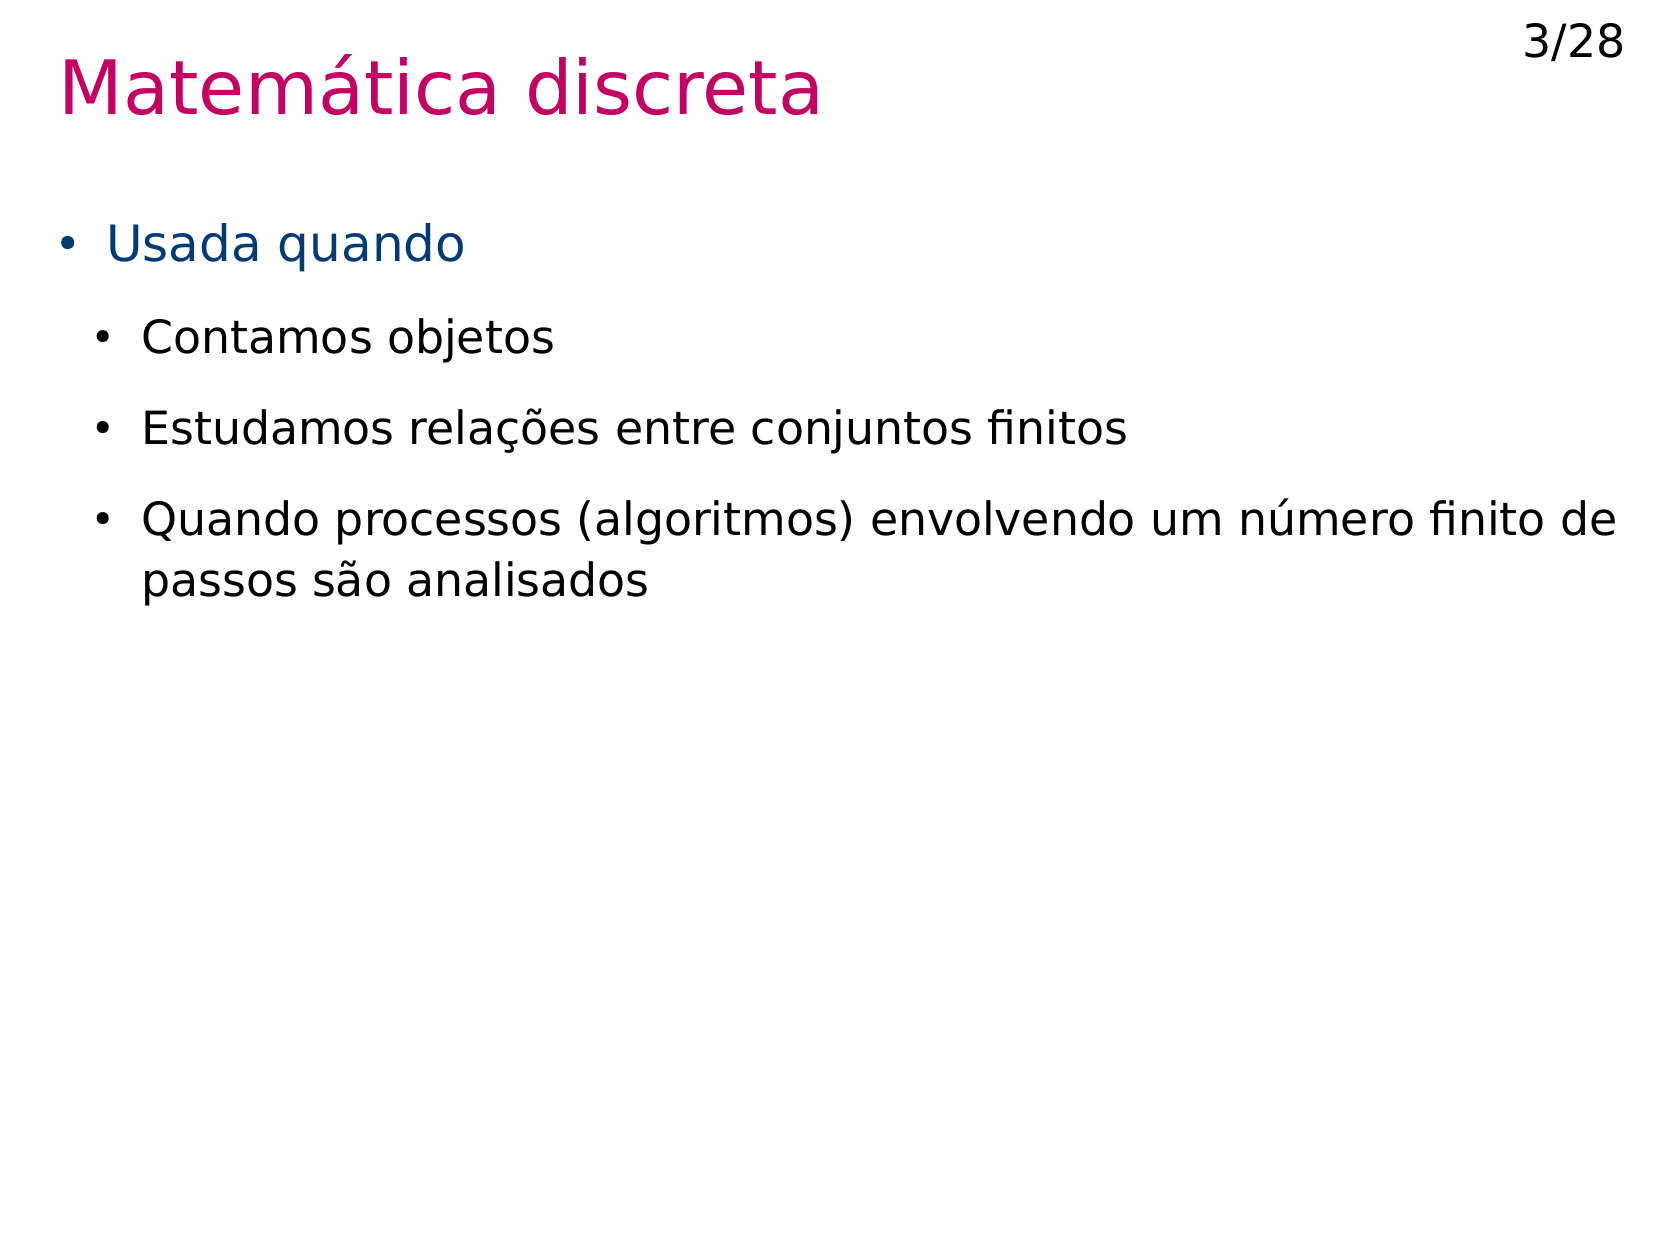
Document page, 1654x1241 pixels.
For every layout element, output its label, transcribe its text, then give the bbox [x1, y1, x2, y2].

list Usada quando Contamos objetos Estudamos relações entre conjuntos finitos Quando processos (algoritmos) envolvendo um número finito de passos são analisados [59, 206, 1625, 1211]
title Matemática discreta [59, 29, 1625, 148]
